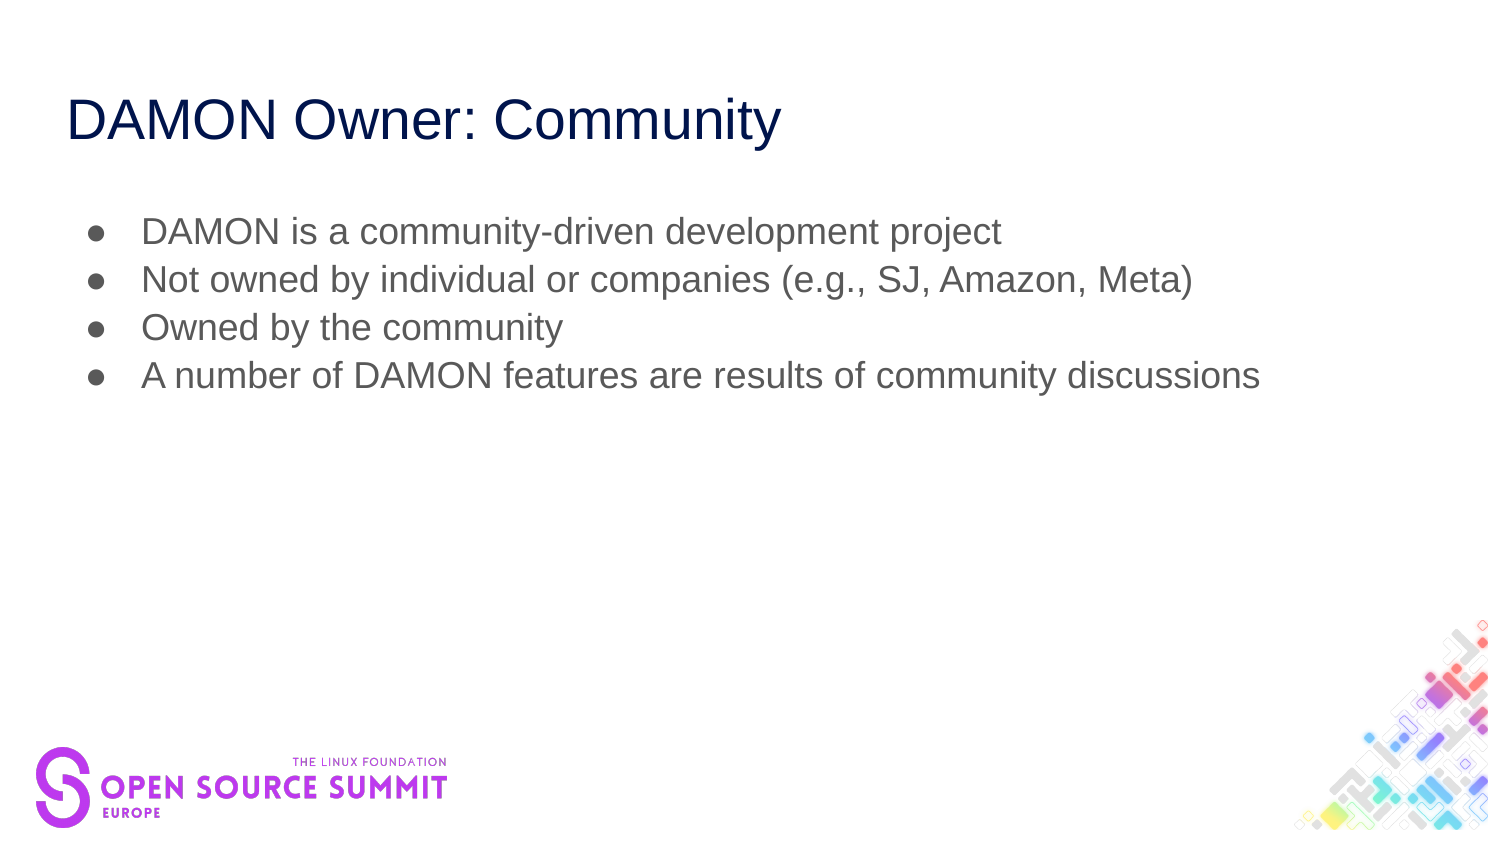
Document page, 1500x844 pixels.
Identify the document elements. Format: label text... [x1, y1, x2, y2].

picture [1294, 620, 1488, 830]
title DAMON Owner: Community [51, 72, 1449, 167]
list DAMON is a community-driven development project Not owned by individual or companies (e.g., SJ, Amazon, Meta) Owned by the community A number of DAMON features are results of community discussions [51, 189, 1449, 734]
picture [36, 747, 447, 828]
